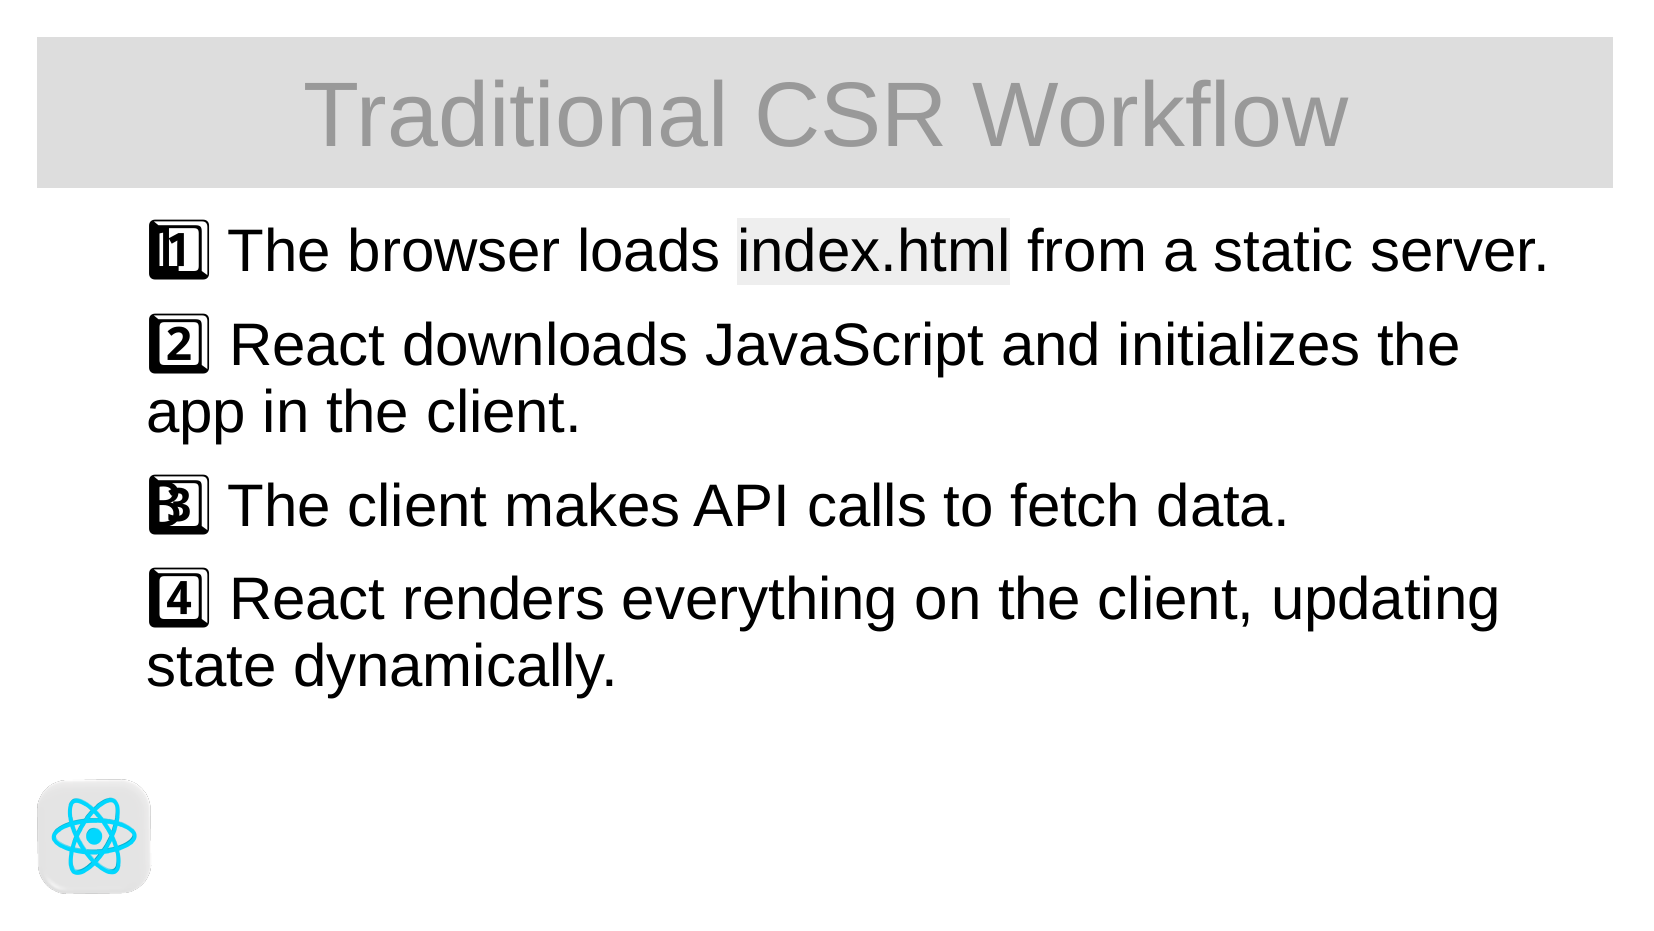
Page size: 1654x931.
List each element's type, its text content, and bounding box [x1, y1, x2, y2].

picture [0, 742, 188, 931]
text_box [1571, 37, 1613, 188]
title Traditional CSR Workflow [82, 37, 1571, 193]
list 1️⃣ The browser loads index.html from a static server. 2️⃣ React downloads JavaScript and initializes the app in the client. 3️⃣ The client makes API calls to fetch data. 4️⃣ React renders everything on the client, updating state dynamically. [82, 217, 1571, 758]
text_box [37, 37, 82, 188]
